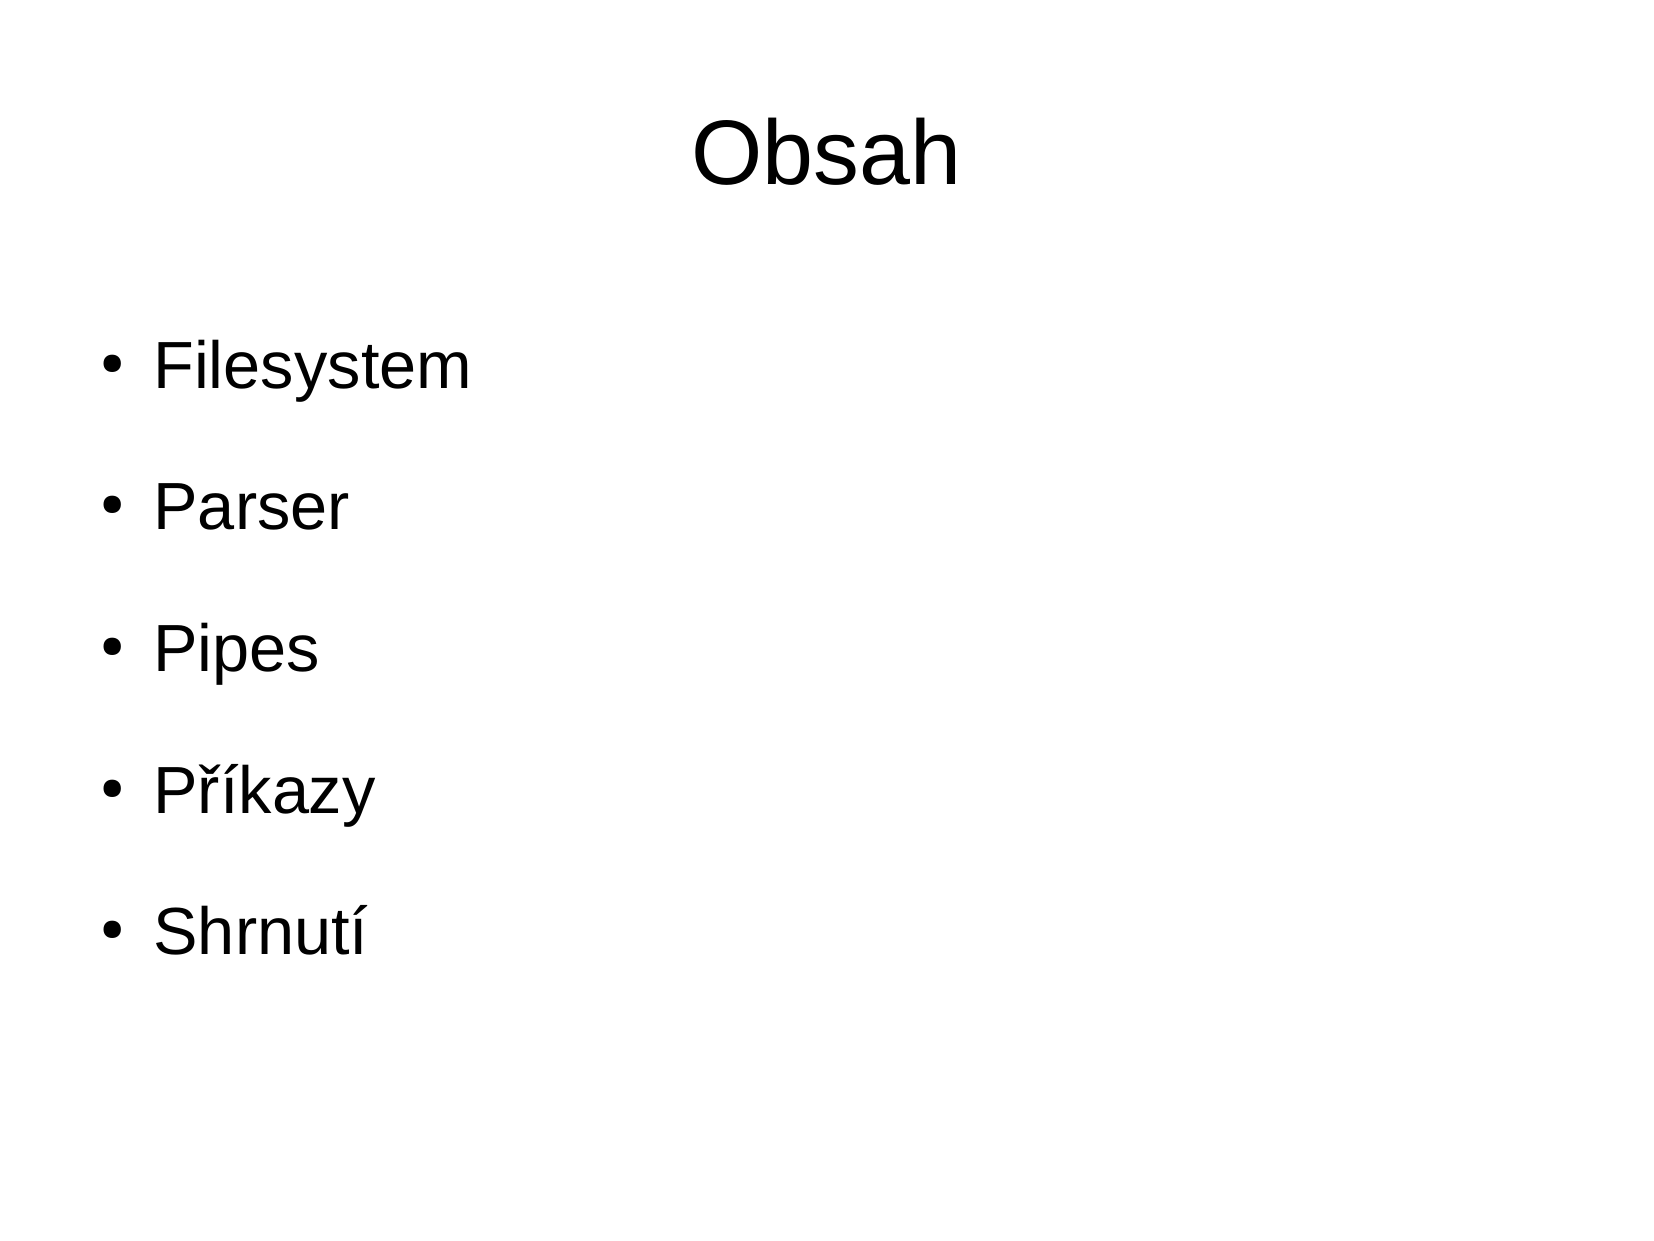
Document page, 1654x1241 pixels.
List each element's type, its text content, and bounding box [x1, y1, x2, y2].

list Filesystem Parser Pipes Příkazy Shrnutí [82, 290, 1571, 1109]
title Obsah [82, 49, 1571, 257]
